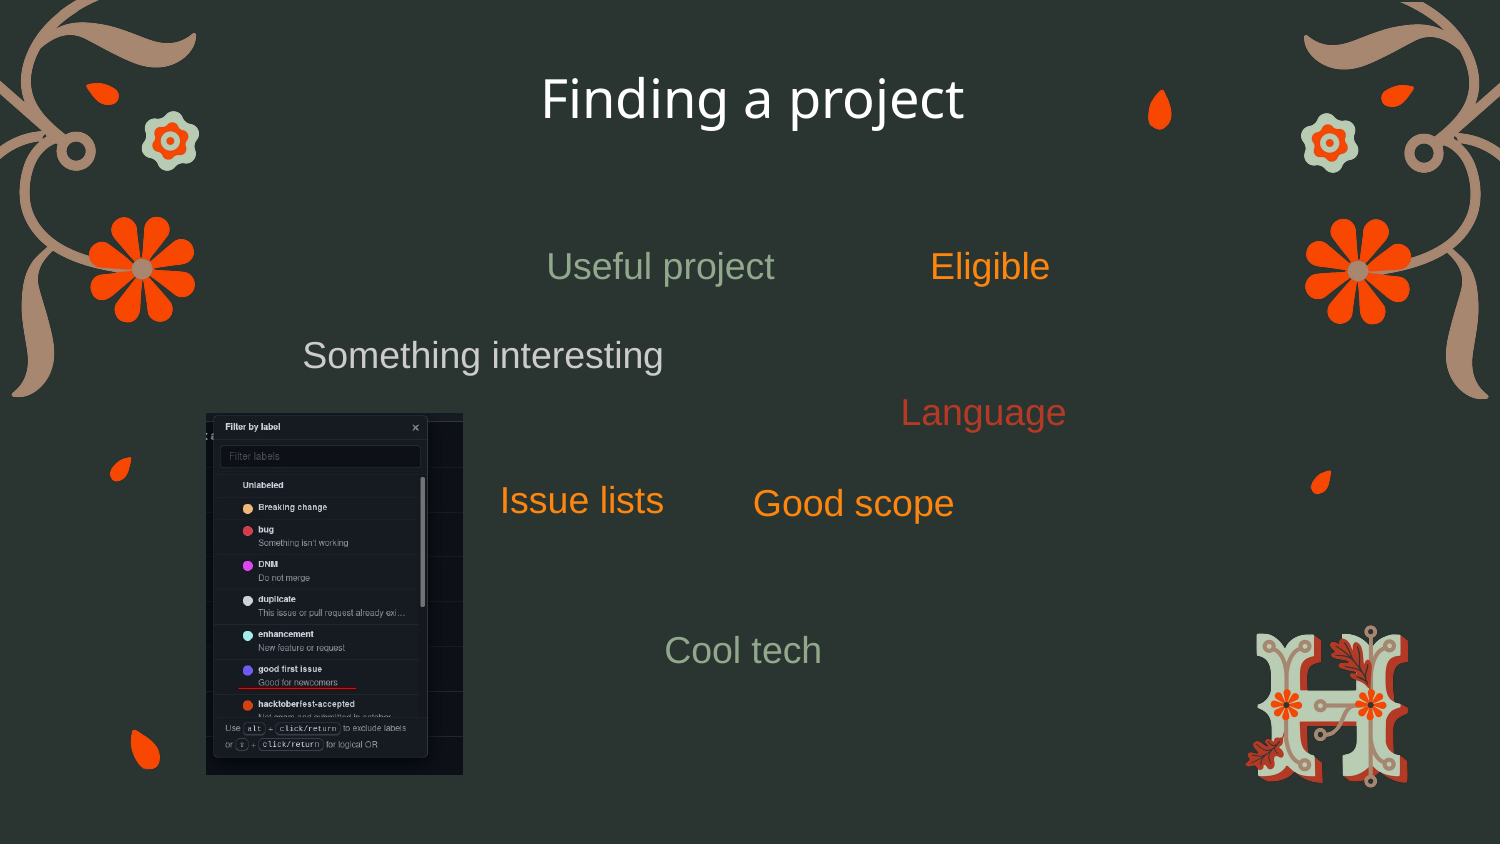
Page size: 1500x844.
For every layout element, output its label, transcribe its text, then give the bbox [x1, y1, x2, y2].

text_box Cool tech [649, 622, 838, 680]
text_box Useful project [531, 238, 790, 296]
picture [122, 729, 167, 772]
text_box Finding a project [265, 58, 1241, 136]
picture [1245, 624, 1408, 788]
text_box Issue lists [484, 472, 680, 530]
text_box Eligible [915, 238, 1066, 296]
text_box Something interesting [287, 327, 680, 384]
text_box Good scope [738, 474, 970, 532]
text_box Language [885, 383, 1082, 441]
picture [1311, 471, 1333, 495]
picture [206, 413, 463, 775]
picture [109, 456, 132, 482]
